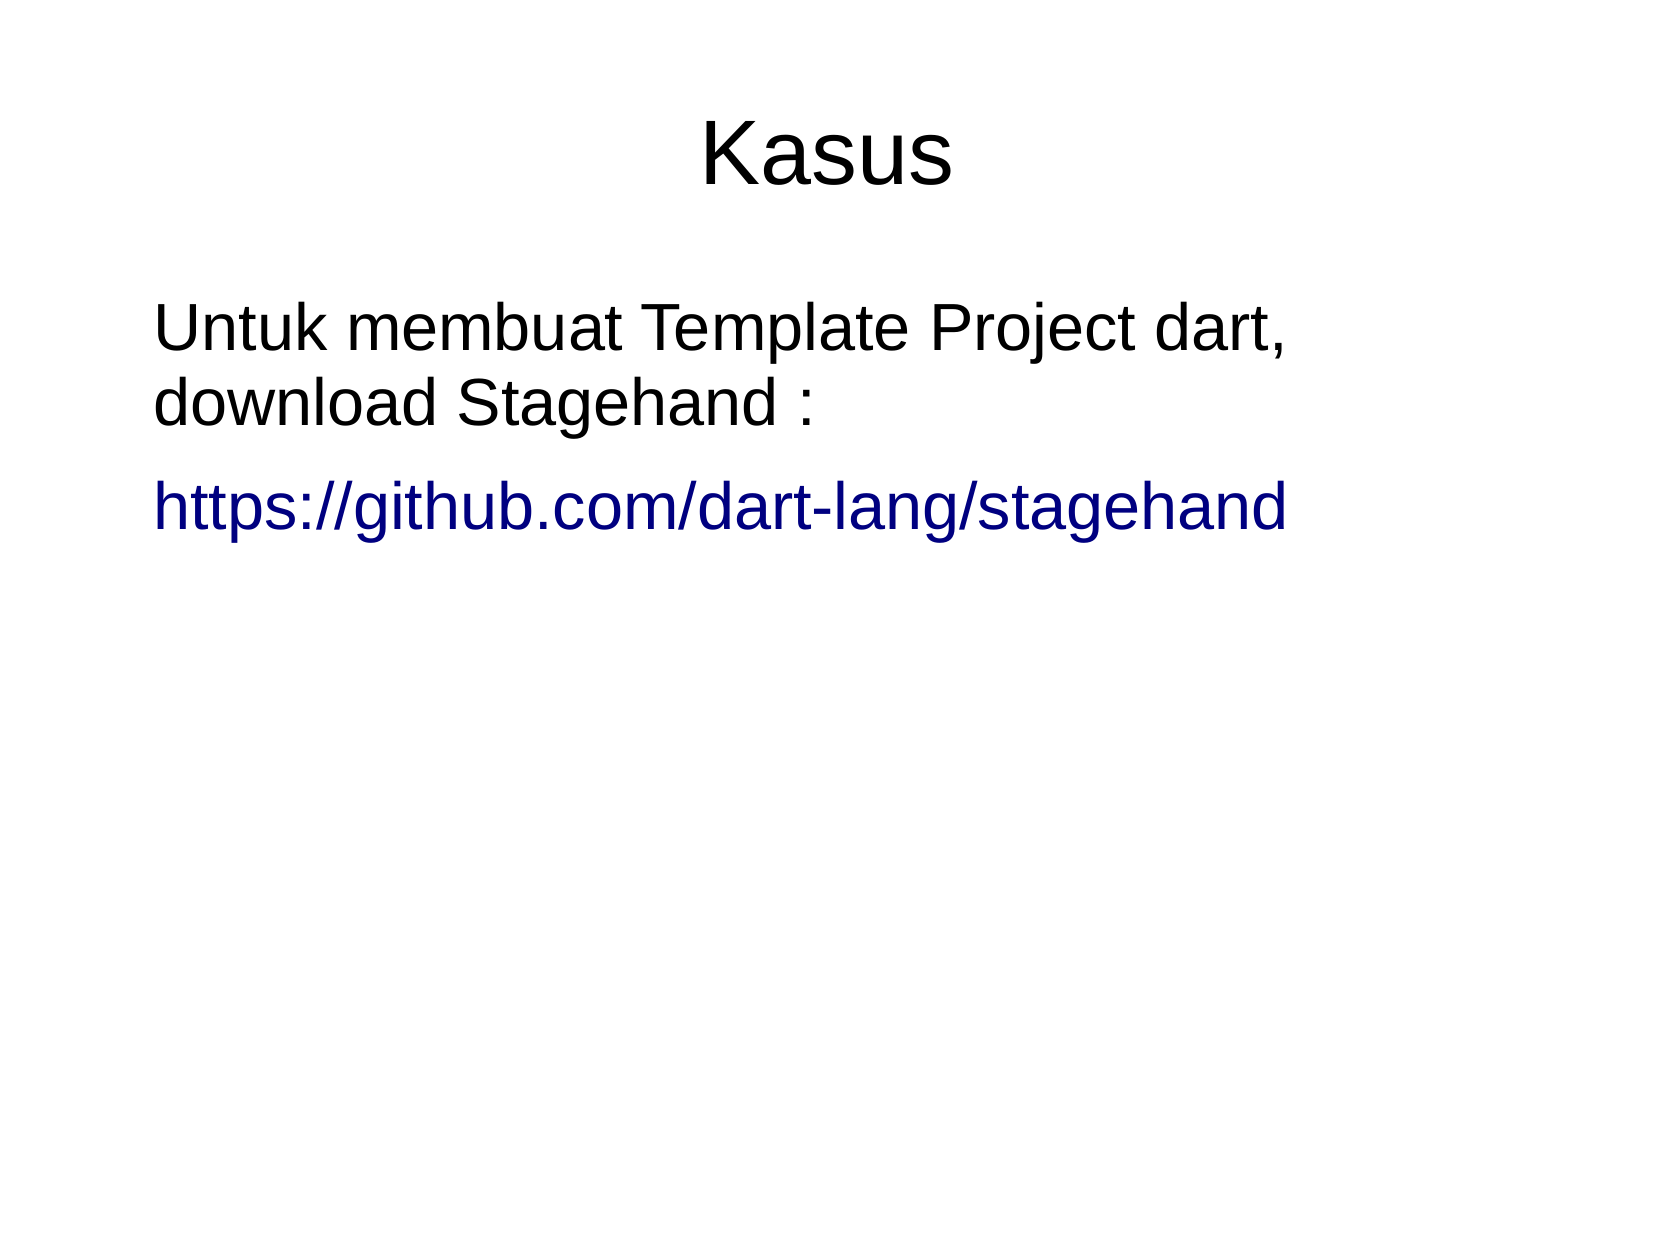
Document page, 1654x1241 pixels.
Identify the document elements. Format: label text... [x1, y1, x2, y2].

list Untuk membuat Template Project dart, download Stagehand : https://github.com/dart-lang/stagehand [82, 290, 1571, 1109]
title Kasus [82, 49, 1571, 257]
